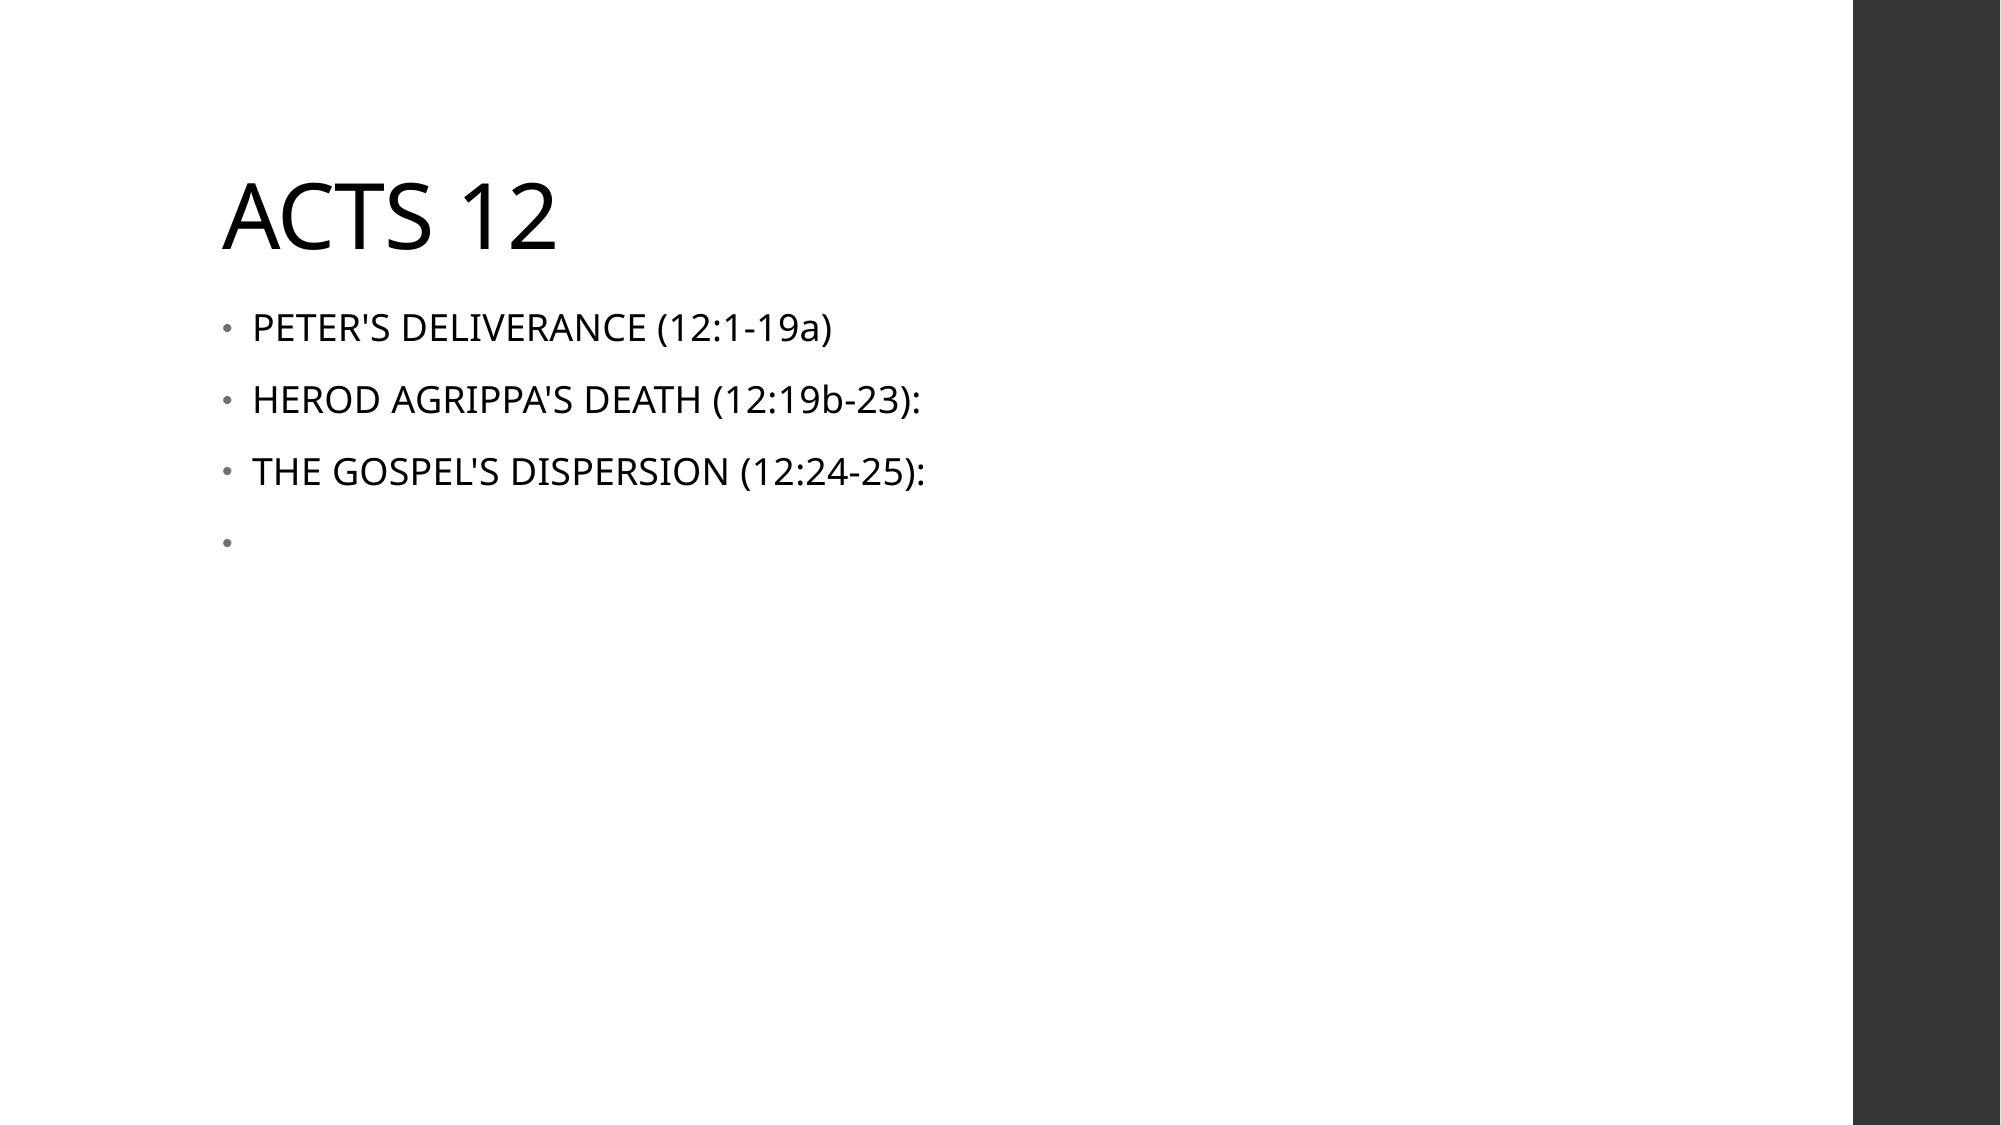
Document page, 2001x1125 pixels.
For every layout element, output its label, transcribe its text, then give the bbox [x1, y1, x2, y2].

list PETER'S DELIVERANCE (12:1-19a) HEROD AGRIPPA'S DEATH (12:19b-23): THE GOSPEL'S DISPERSION (12:24-25): [206, 299, 1617, 1014]
title ACTS 12 [206, 60, 1797, 278]
